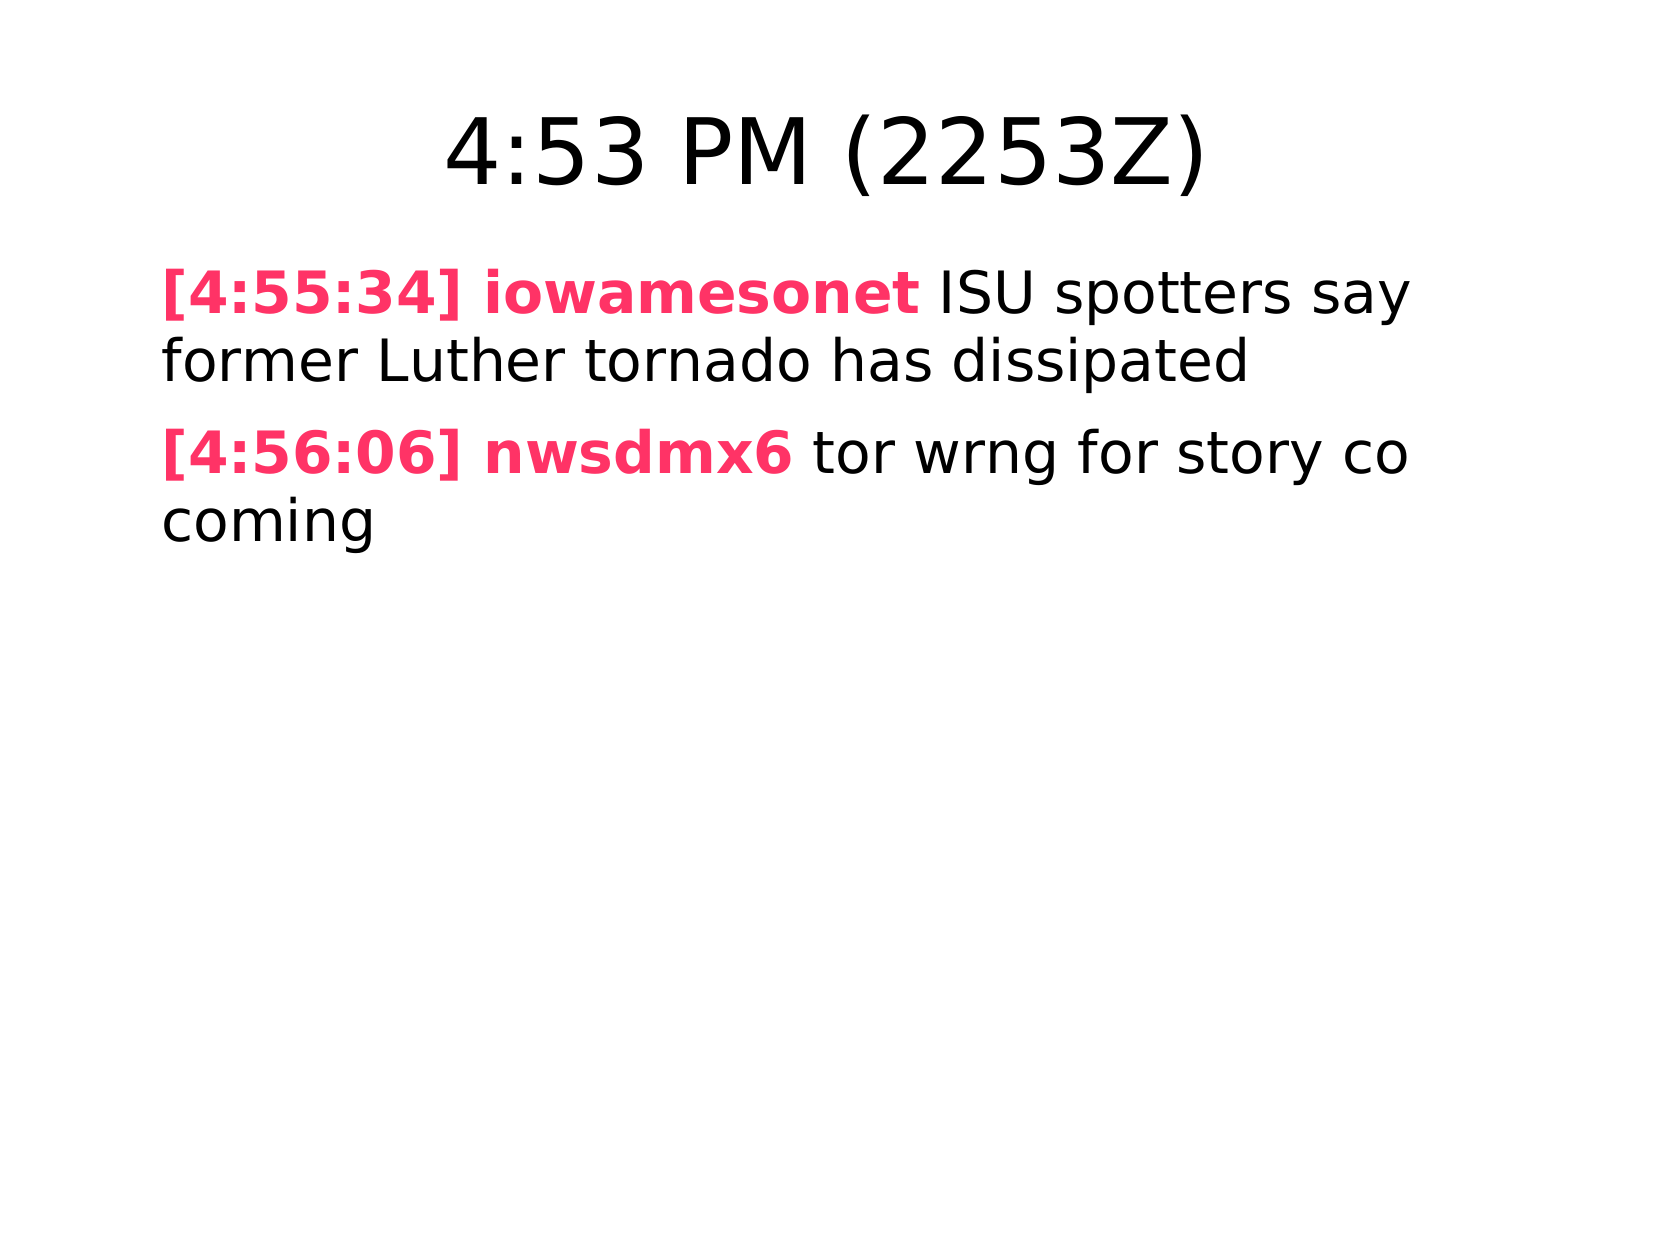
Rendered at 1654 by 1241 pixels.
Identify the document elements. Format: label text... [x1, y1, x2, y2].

text_box [4:55:34] iowamesonet ISU spotters say former Luther tornado has dissipated [4:56:06] nwsdmx6 tor wrng for story co coming [146, 251, 1501, 563]
title 4:53 PM (2253Z) [82, 49, 1571, 257]
